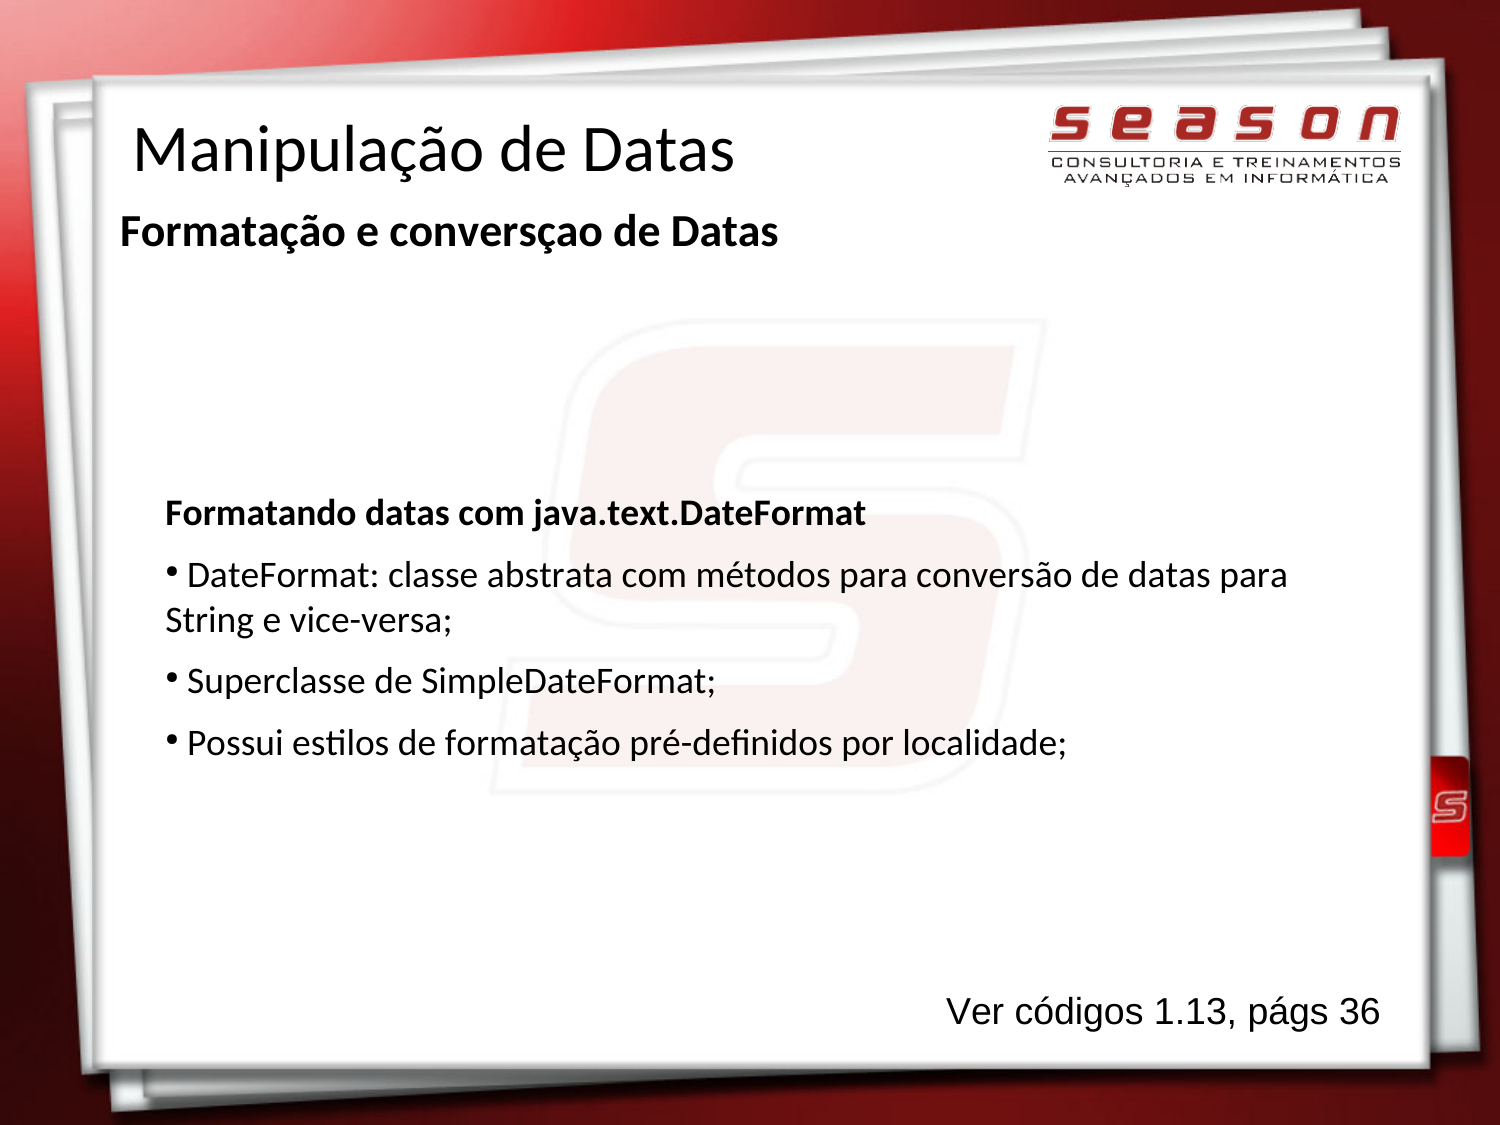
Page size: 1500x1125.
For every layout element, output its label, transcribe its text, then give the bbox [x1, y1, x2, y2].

title Manipulação de Datas [118, 33, 1394, 257]
text_box Ver códigos 1.13, págs 36 [708, 979, 1396, 1040]
text_box Formatação e conversçao de Datas [119, 200, 1240, 256]
picture [0, 0, 1500, 1125]
text_box Formatando datas com java.text.DateFormat DateFormat: classe abstrata com métodos para conversão de datas para String e vice-versa; Superclasse de SimpleDateFormat; Possui estilos de formatação pré-definidos por localidade; [165, 357, 1359, 894]
